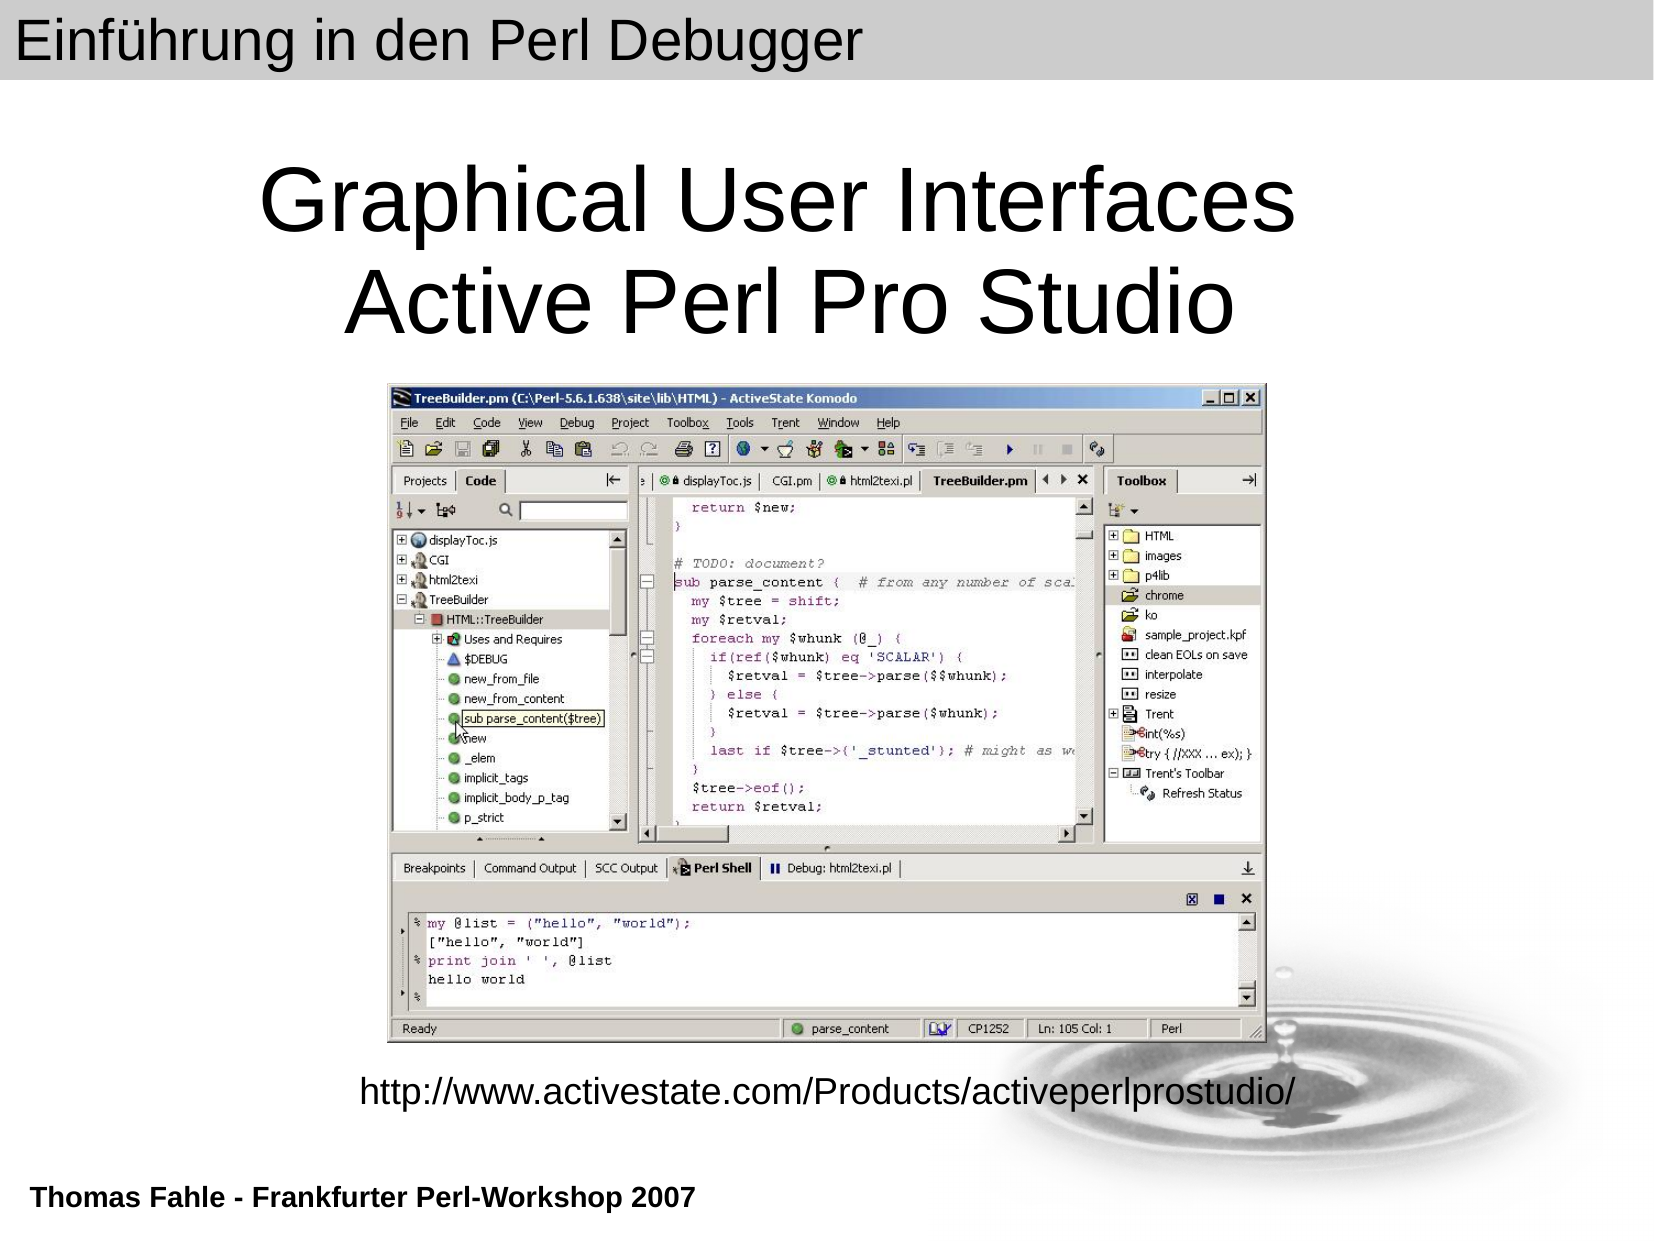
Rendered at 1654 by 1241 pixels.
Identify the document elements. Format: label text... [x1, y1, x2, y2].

picture [0, 80, 1654, 1241]
text_box http://www.activestate.com/Products/activeperlprostudio/ [344, 1062, 1309, 1120]
title Graphical User Interfaces Active Perl Pro Studio [47, 148, 1536, 354]
